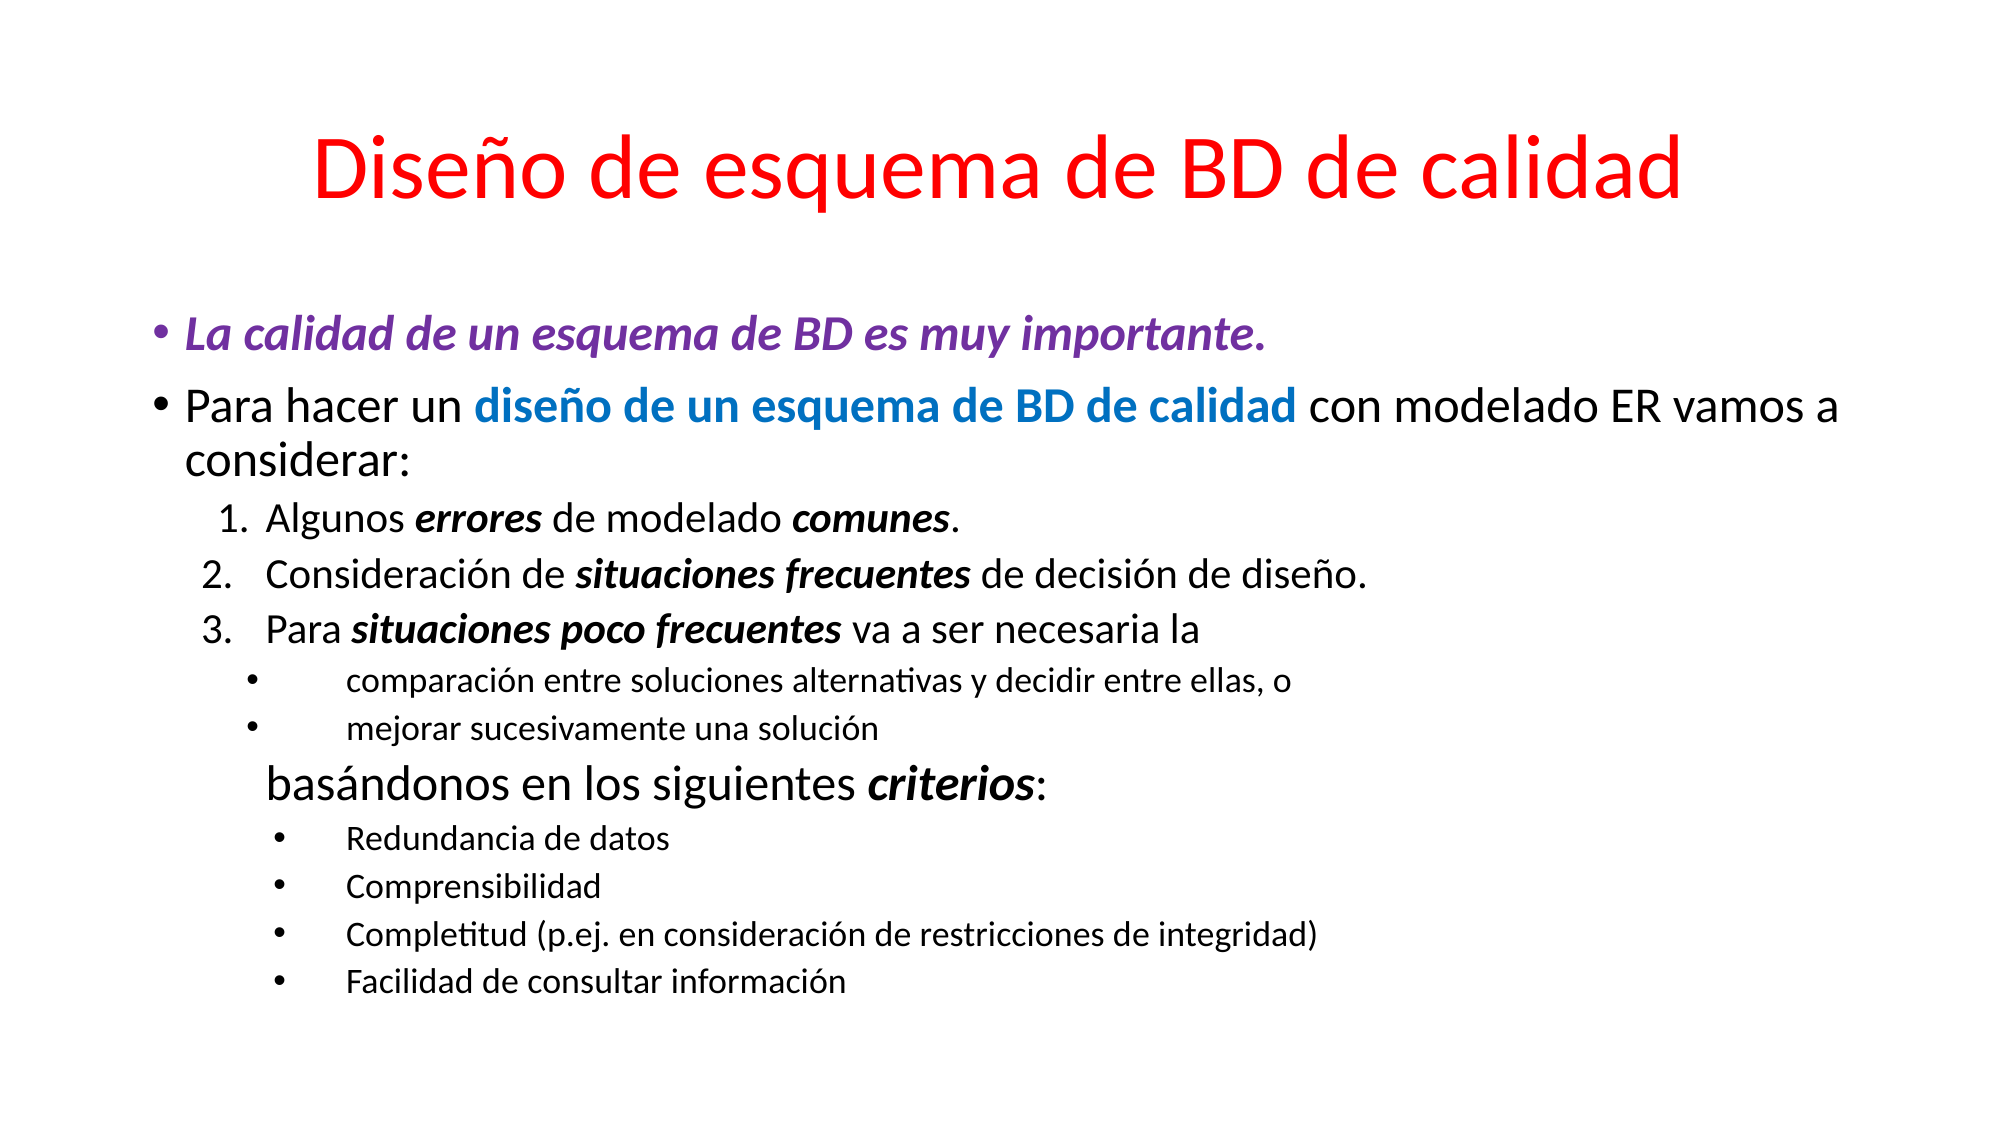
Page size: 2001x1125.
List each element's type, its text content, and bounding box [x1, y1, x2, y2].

title Diseño de esquema de BD de calidad [137, 59, 1863, 278]
list La calidad de un esquema de BD es muy importante. Para hacer un diseño de un esquema de BD de calidad con modelado ER vamos a considerar: Algunos errores de modelado comunes. Consideración de situaciones frecuentes de decisión de diseño. Para situaciones poco frecuentes va a ser necesaria la comparación entre soluciones alternativas y decidir entre ellas, o mejorar sucesivamente una solución basándonos en los siguientes criterios: Redundancia de datos Comprensibilidad Completitud (p.ej. en consideración de restricciones de integridad) Facilidad de consultar información [137, 299, 1863, 1014]
